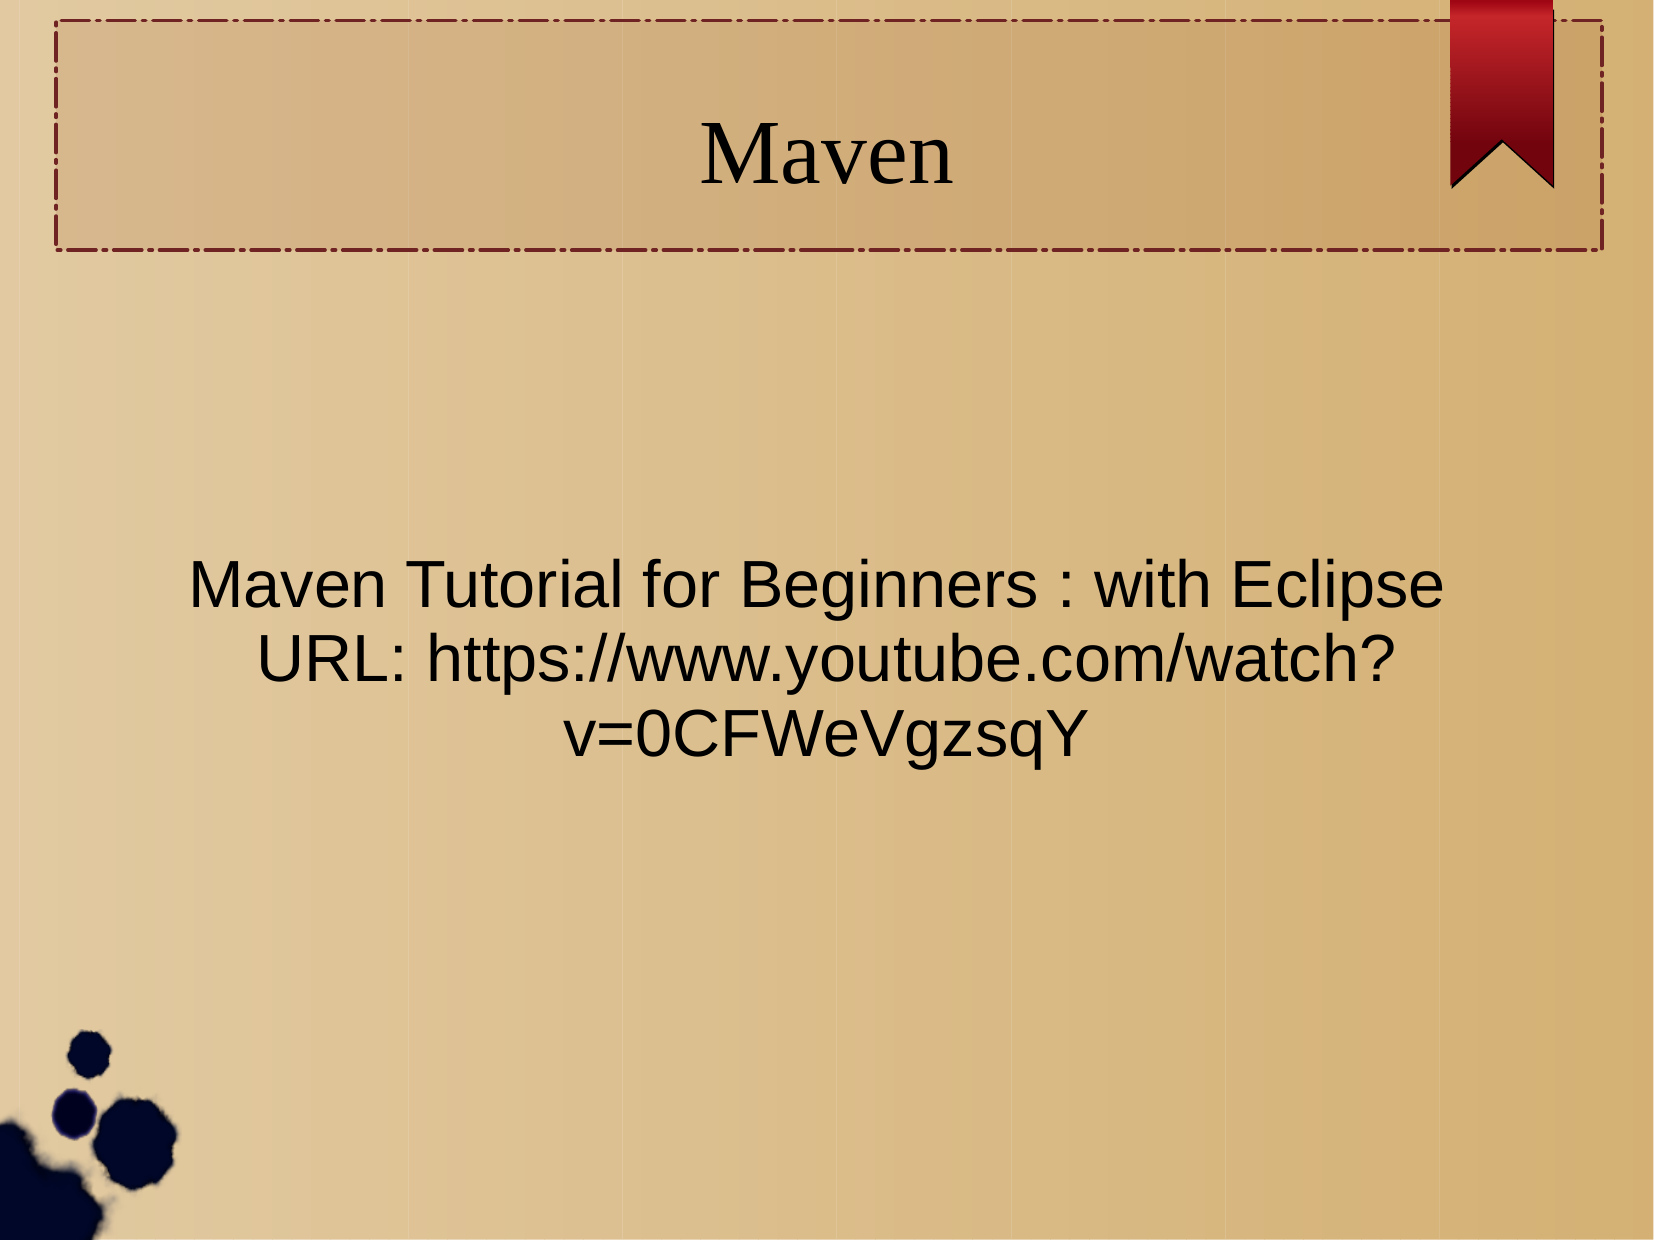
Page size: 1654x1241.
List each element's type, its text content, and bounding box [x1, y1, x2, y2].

title Maven [82, 49, 1571, 257]
subtitle Maven Tutorial for Beginners : with Eclipse URL: https://www.youtube.com/watch?v=0CFWeVgzsqY [82, 299, 1571, 1019]
